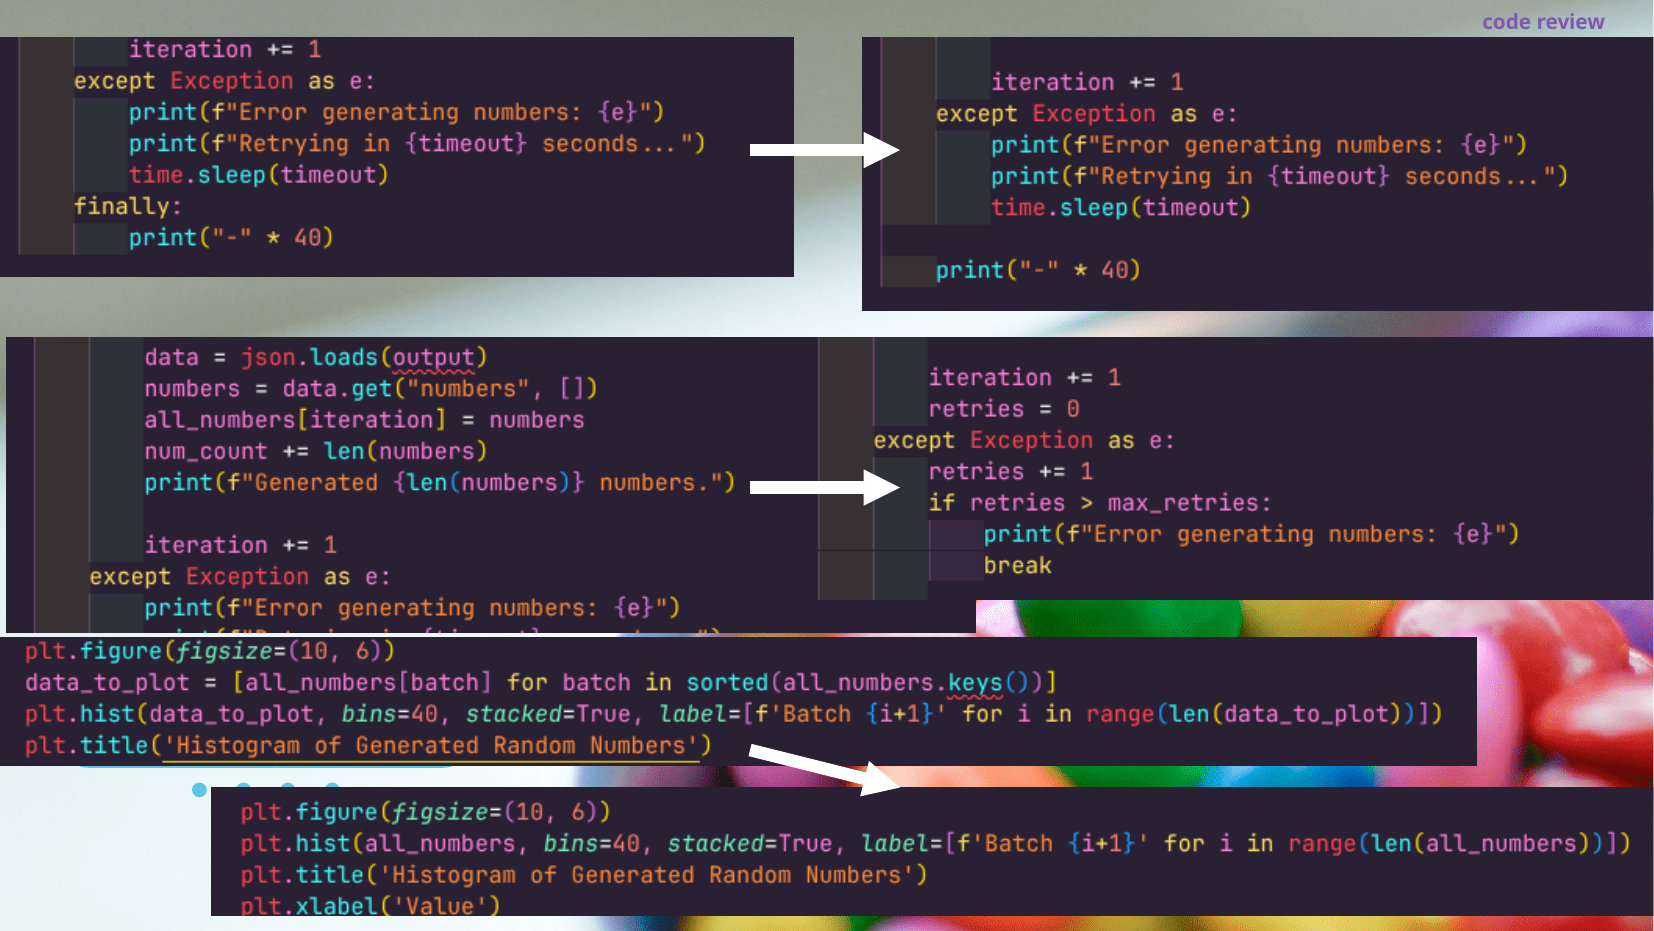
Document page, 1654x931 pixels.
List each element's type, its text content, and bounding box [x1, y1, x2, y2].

picture [0, 0, 1654, 931]
text_box code review [1467, 0, 1654, 72]
